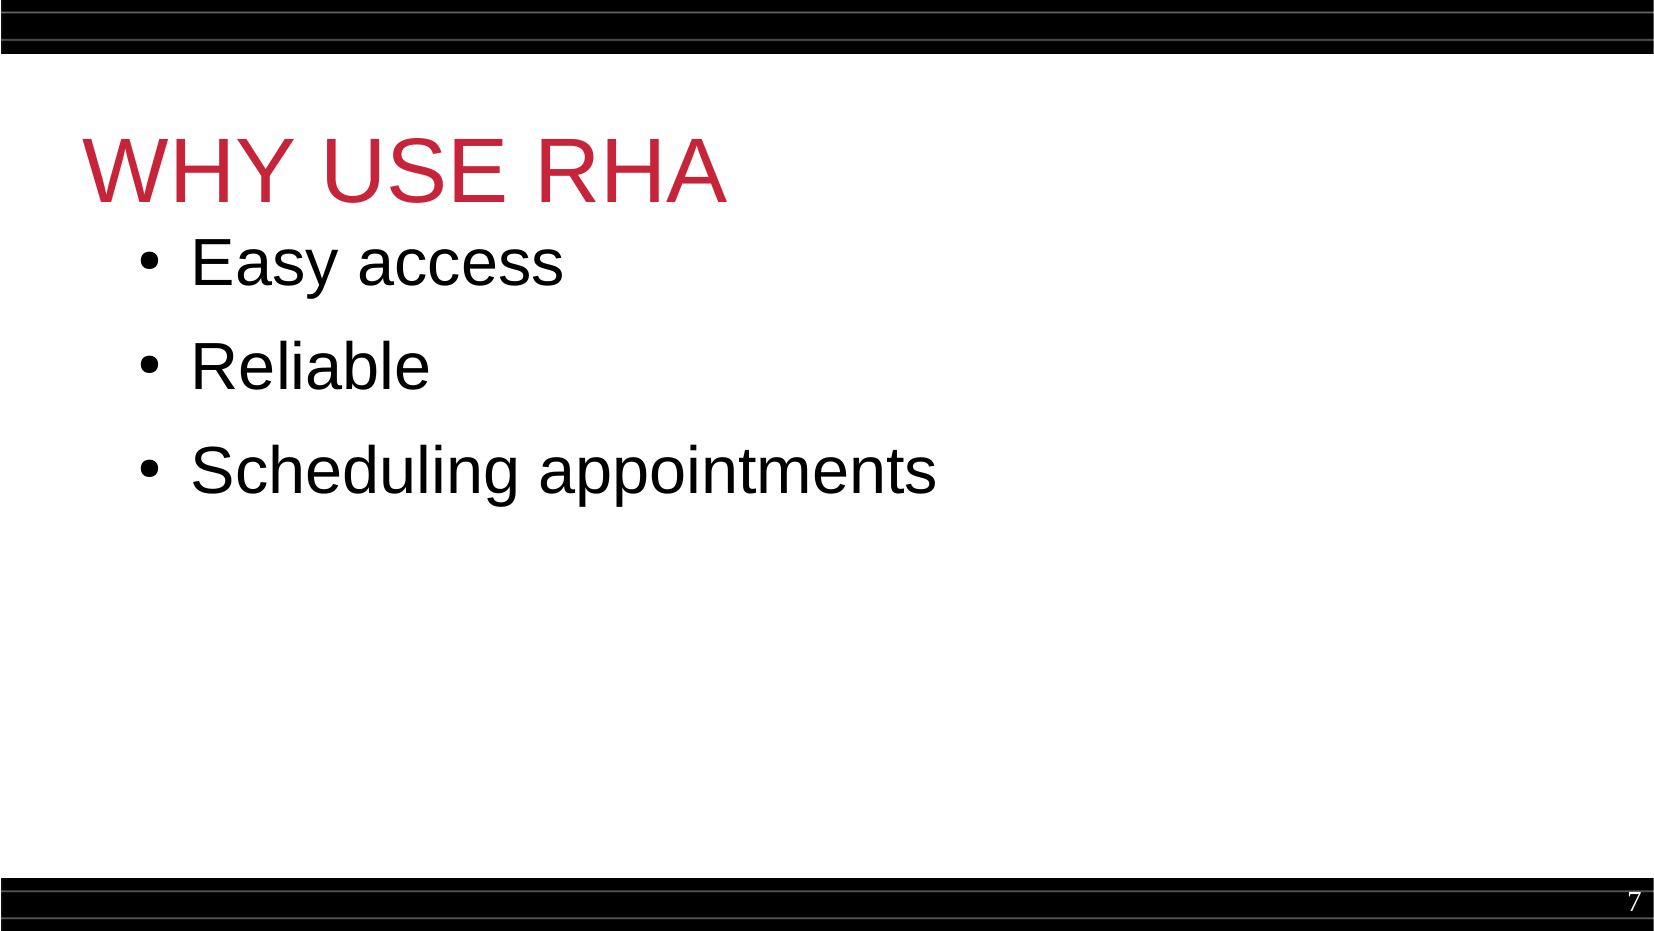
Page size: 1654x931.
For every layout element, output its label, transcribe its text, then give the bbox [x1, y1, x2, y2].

picture [1, 878, 1654, 931]
list Easy access Reliable Scheduling appointments [120, 225, 1609, 711]
title WHY USE RHA [82, 92, 1571, 249]
picture [1, 0, 1654, 54]
